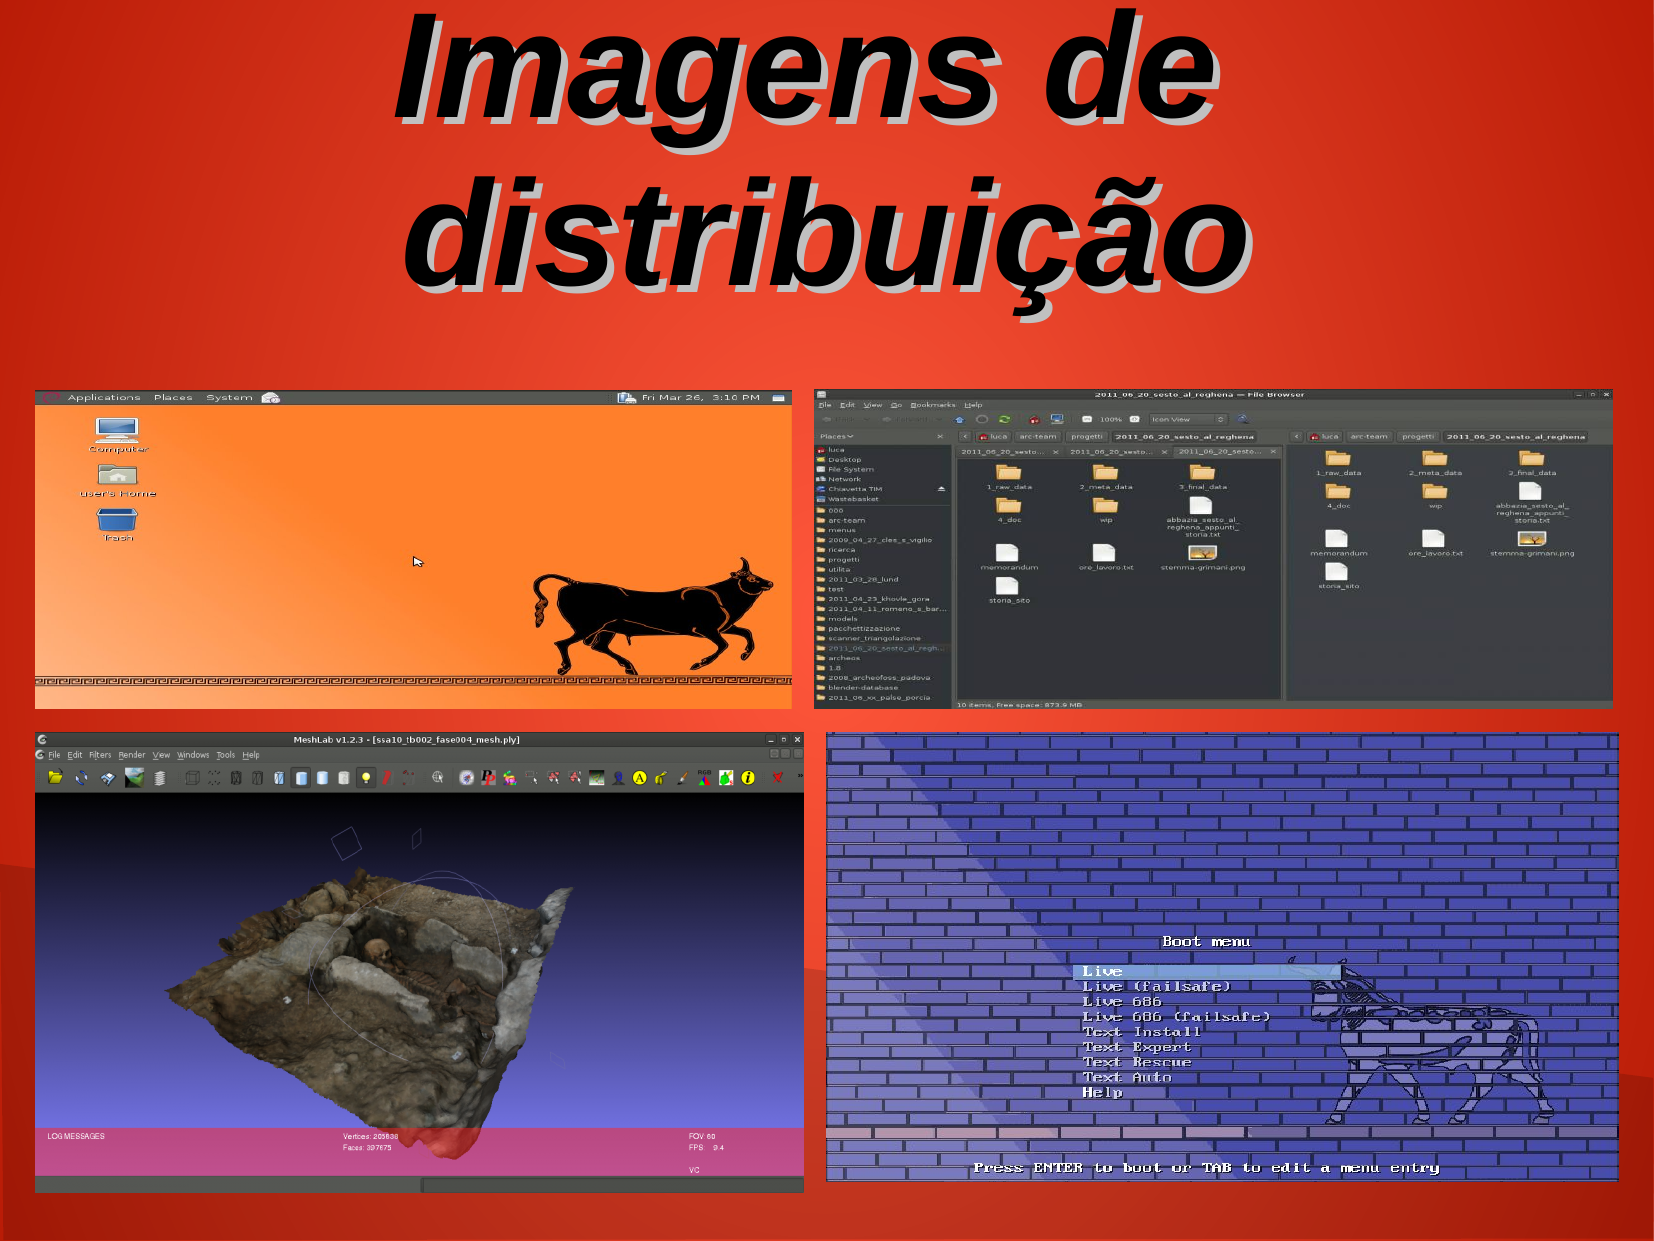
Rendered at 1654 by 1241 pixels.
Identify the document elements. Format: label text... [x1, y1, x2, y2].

picture [35, 732, 804, 1193]
picture [826, 732, 1619, 1182]
picture [814, 389, 1613, 709]
picture [35, 390, 792, 709]
title Imagens de distribuição [82, 0, 1571, 347]
